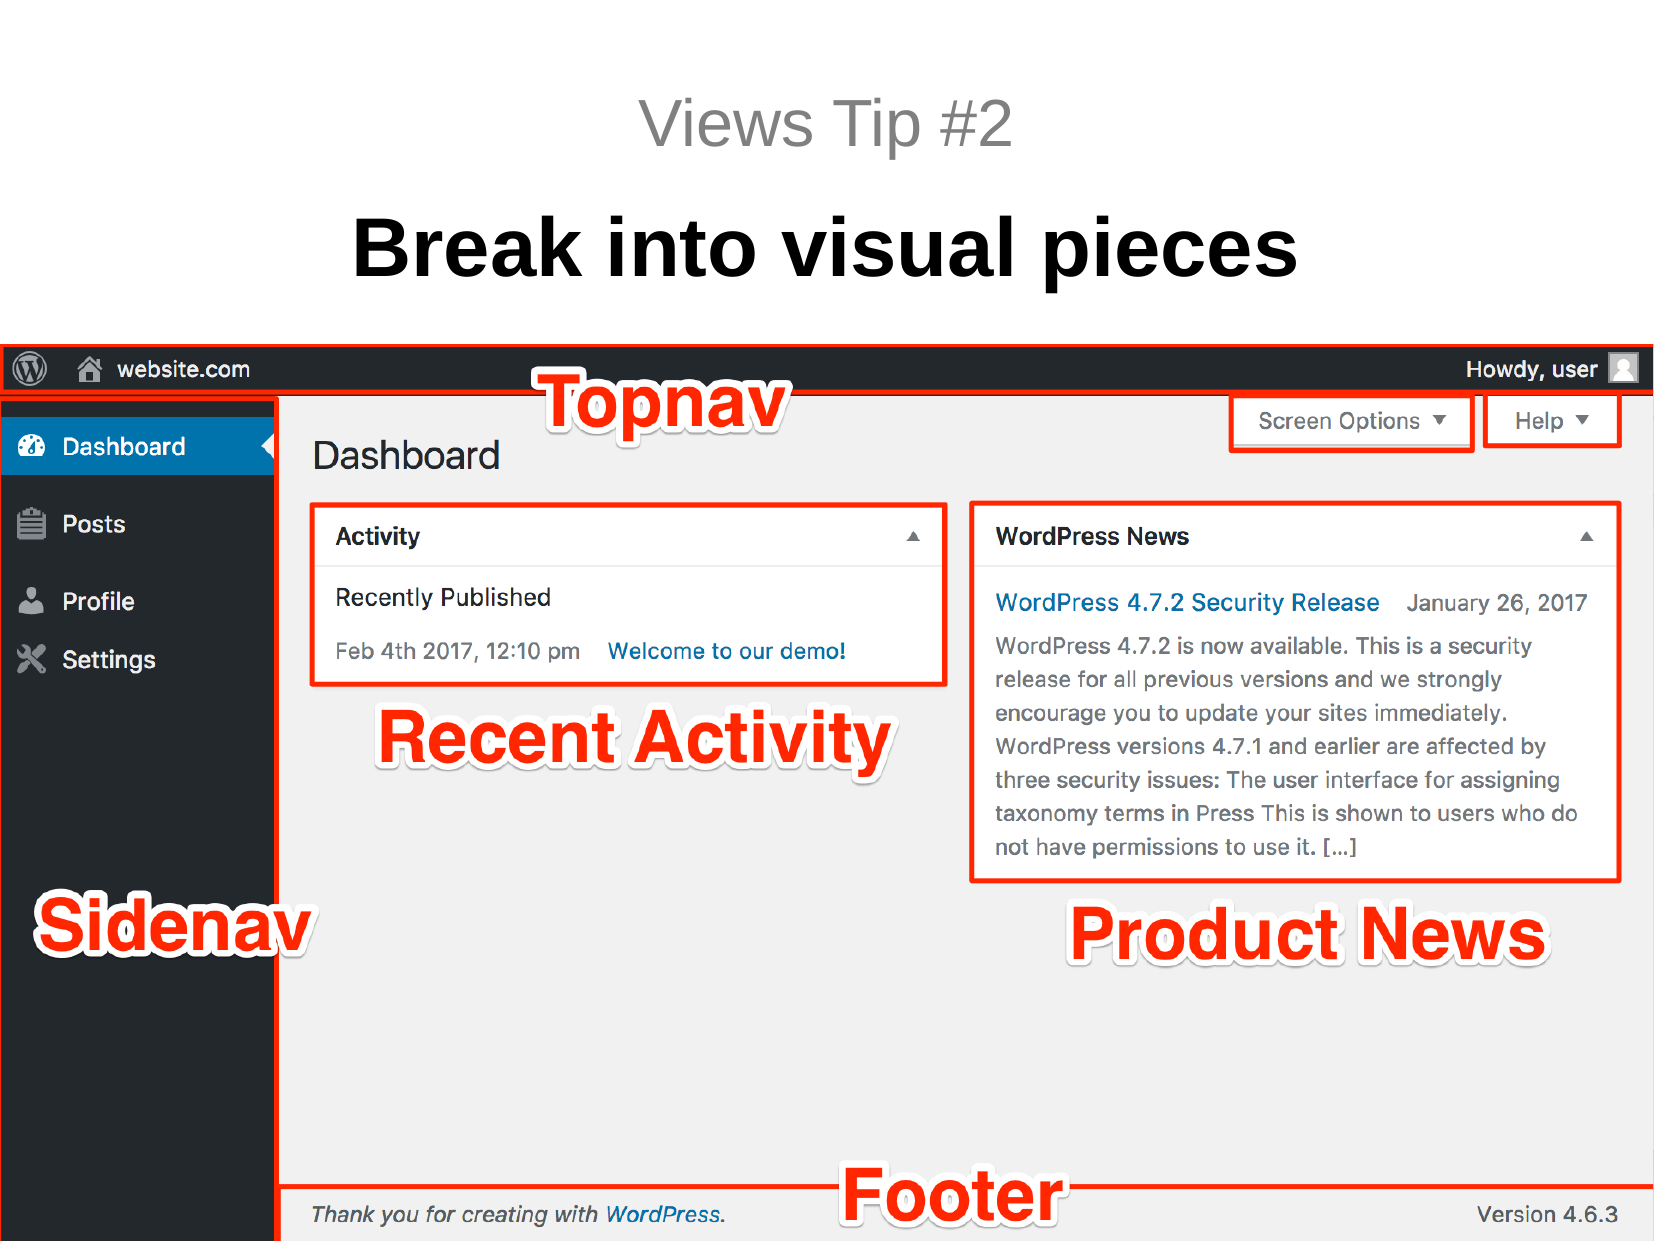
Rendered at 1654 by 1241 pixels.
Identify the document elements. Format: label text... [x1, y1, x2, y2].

picture [0, 344, 1654, 1241]
text_box Break into visual pieces [35, 201, 1617, 344]
title Views Tip #2 [82, 20, 1571, 201]
